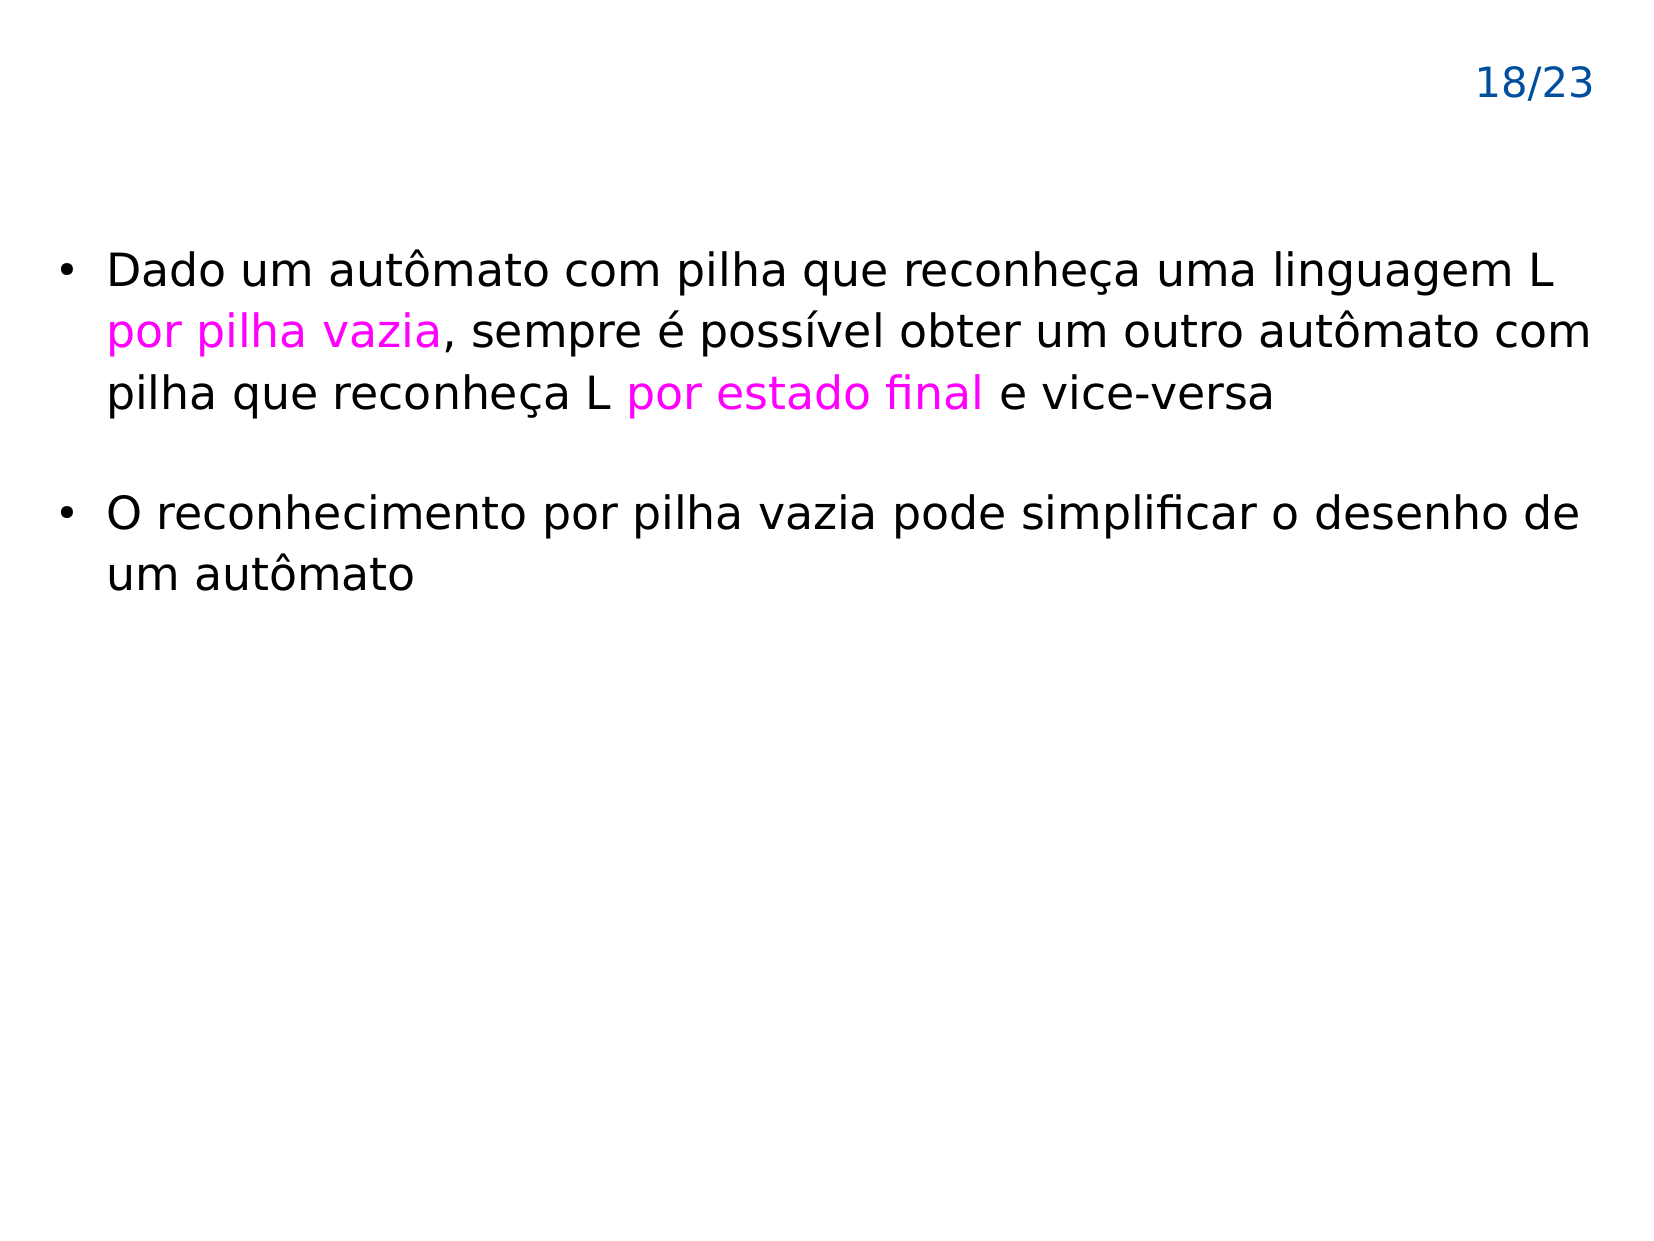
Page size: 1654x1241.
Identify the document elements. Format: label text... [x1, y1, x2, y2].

list Dado um autômato com pilha que reconheça uma linguagem L por pilha vazia, sempre é possível obter um outro autômato com pilha que reconheça L por estado final e vice-versa O reconhecimento por pilha vazia pode simplificar o desenho de um autômato [59, 236, 1595, 1211]
